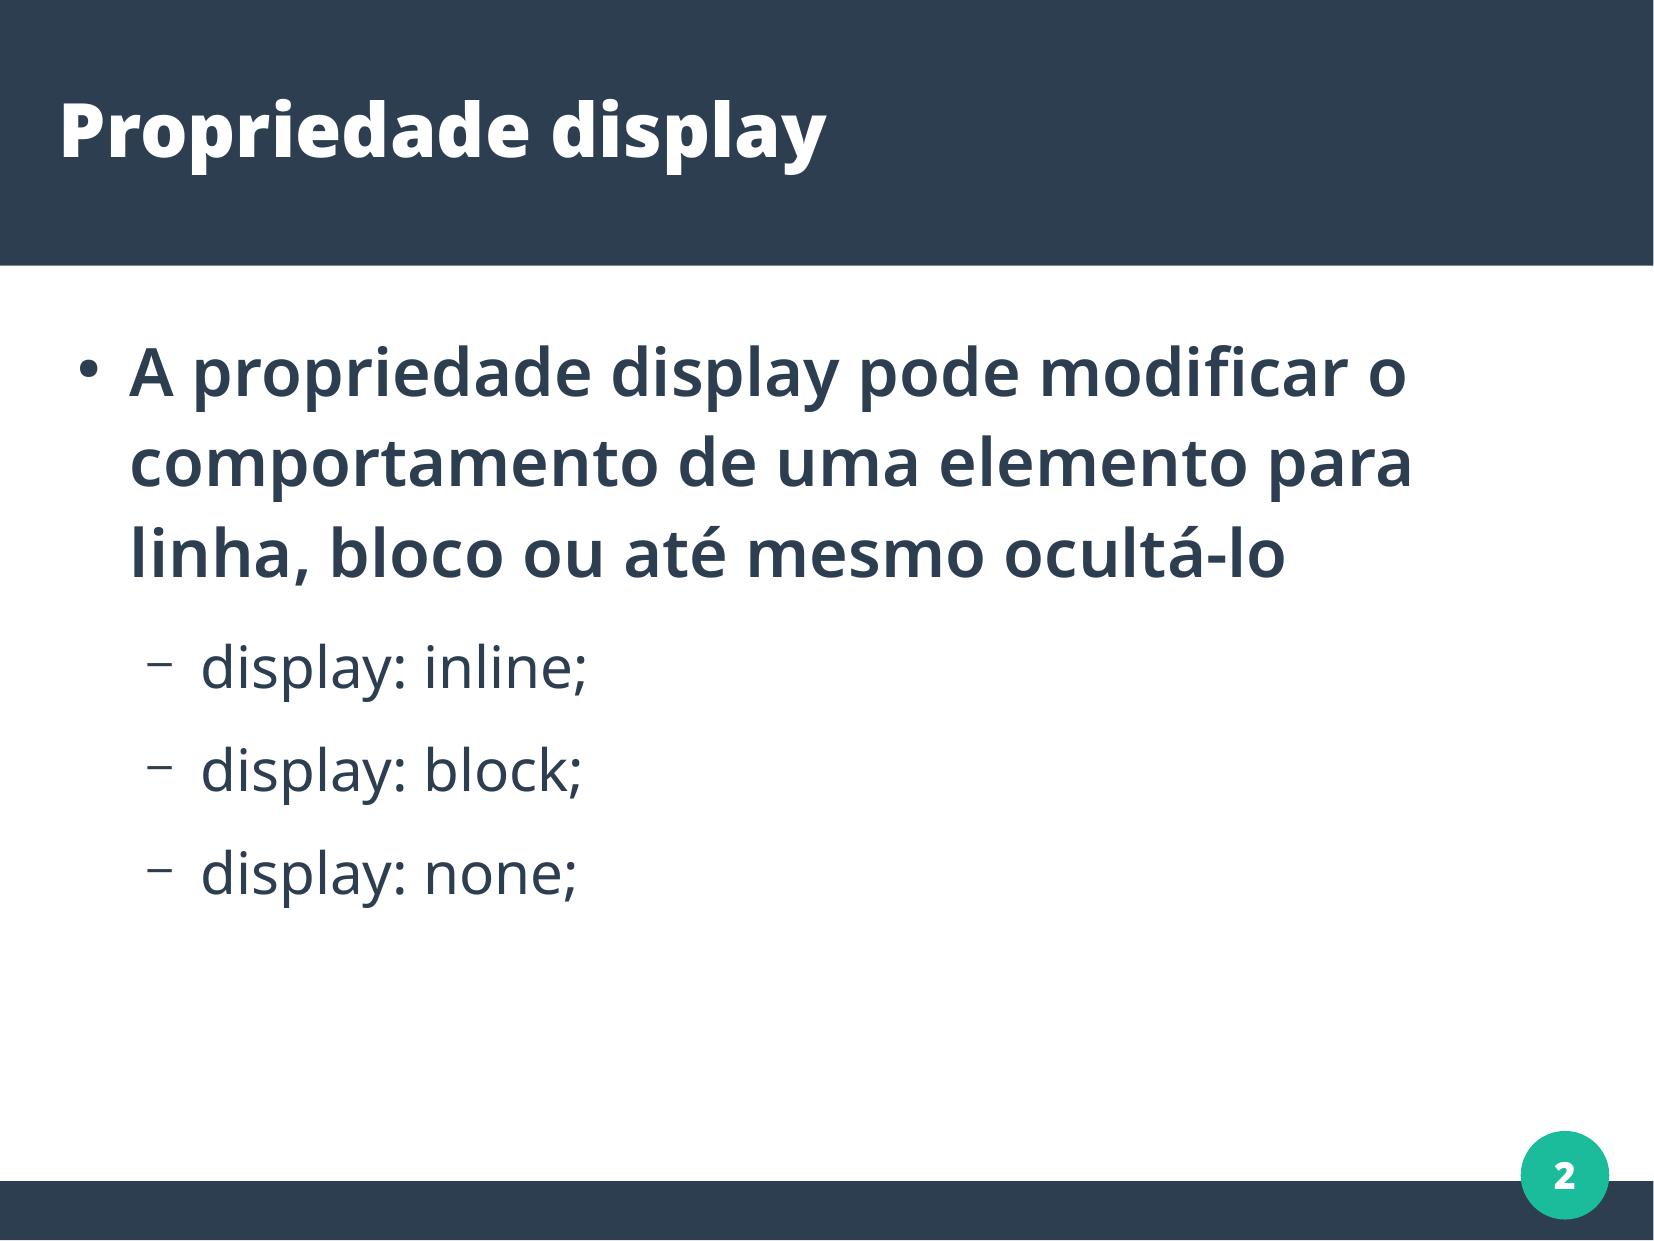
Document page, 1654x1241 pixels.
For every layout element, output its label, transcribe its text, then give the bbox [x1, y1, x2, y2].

title Propriedade display [59, 49, 1595, 207]
list A propriedade display pode modificar o comportamento de uma elemento para linha, bloco ou até mesmo ocultá-lo display: inline; display: block; display: none; [59, 324, 1595, 1152]
